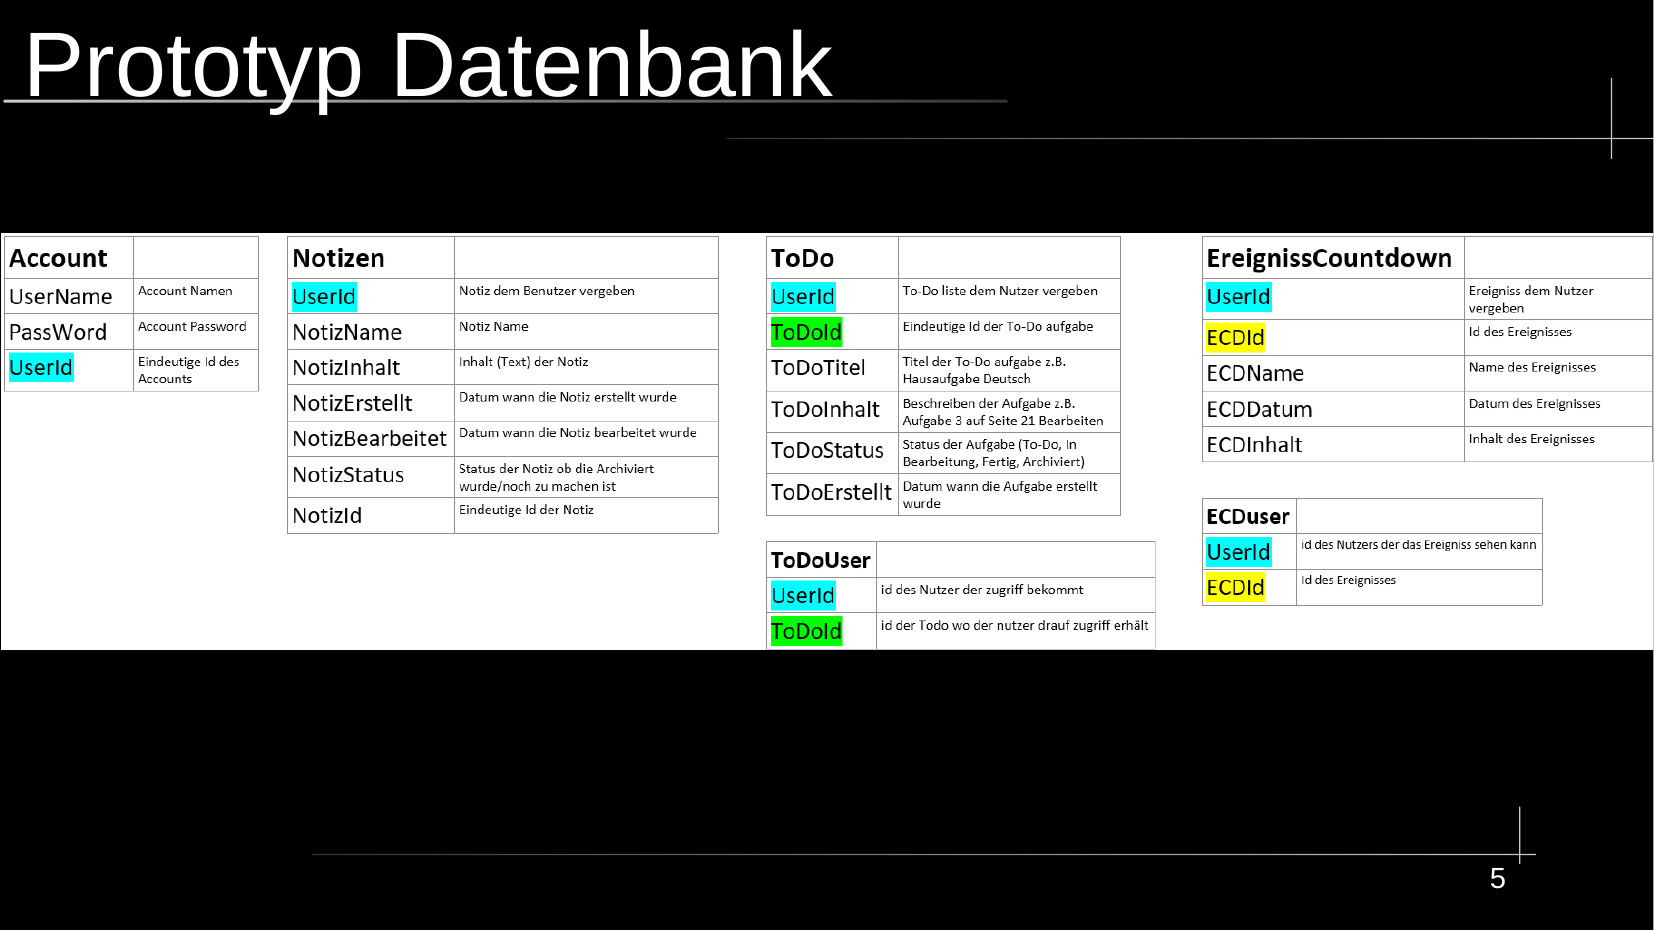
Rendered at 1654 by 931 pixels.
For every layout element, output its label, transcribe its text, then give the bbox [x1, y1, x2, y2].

title Prototyp Datenbank [23, 11, 1589, 119]
picture [1, 233, 1654, 650]
